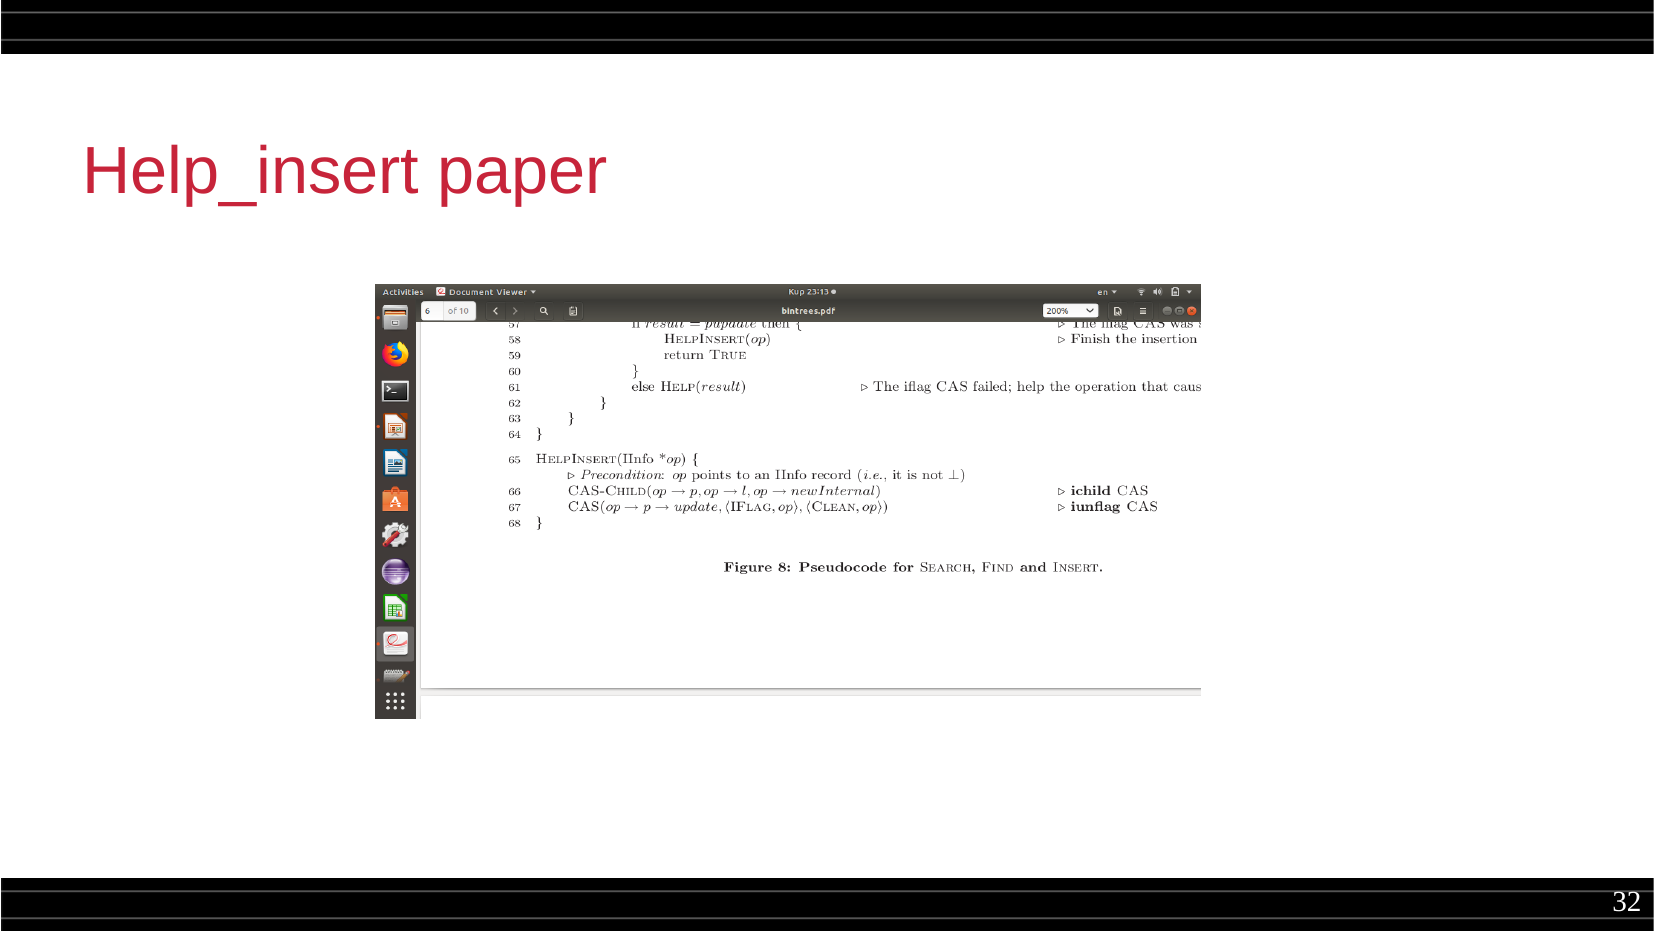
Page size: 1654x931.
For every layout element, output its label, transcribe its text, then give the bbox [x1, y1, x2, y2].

title Help_insert paper [82, 92, 1571, 249]
picture [1, 878, 1654, 931]
picture [375, 284, 1201, 719]
picture [1, 0, 1654, 54]
